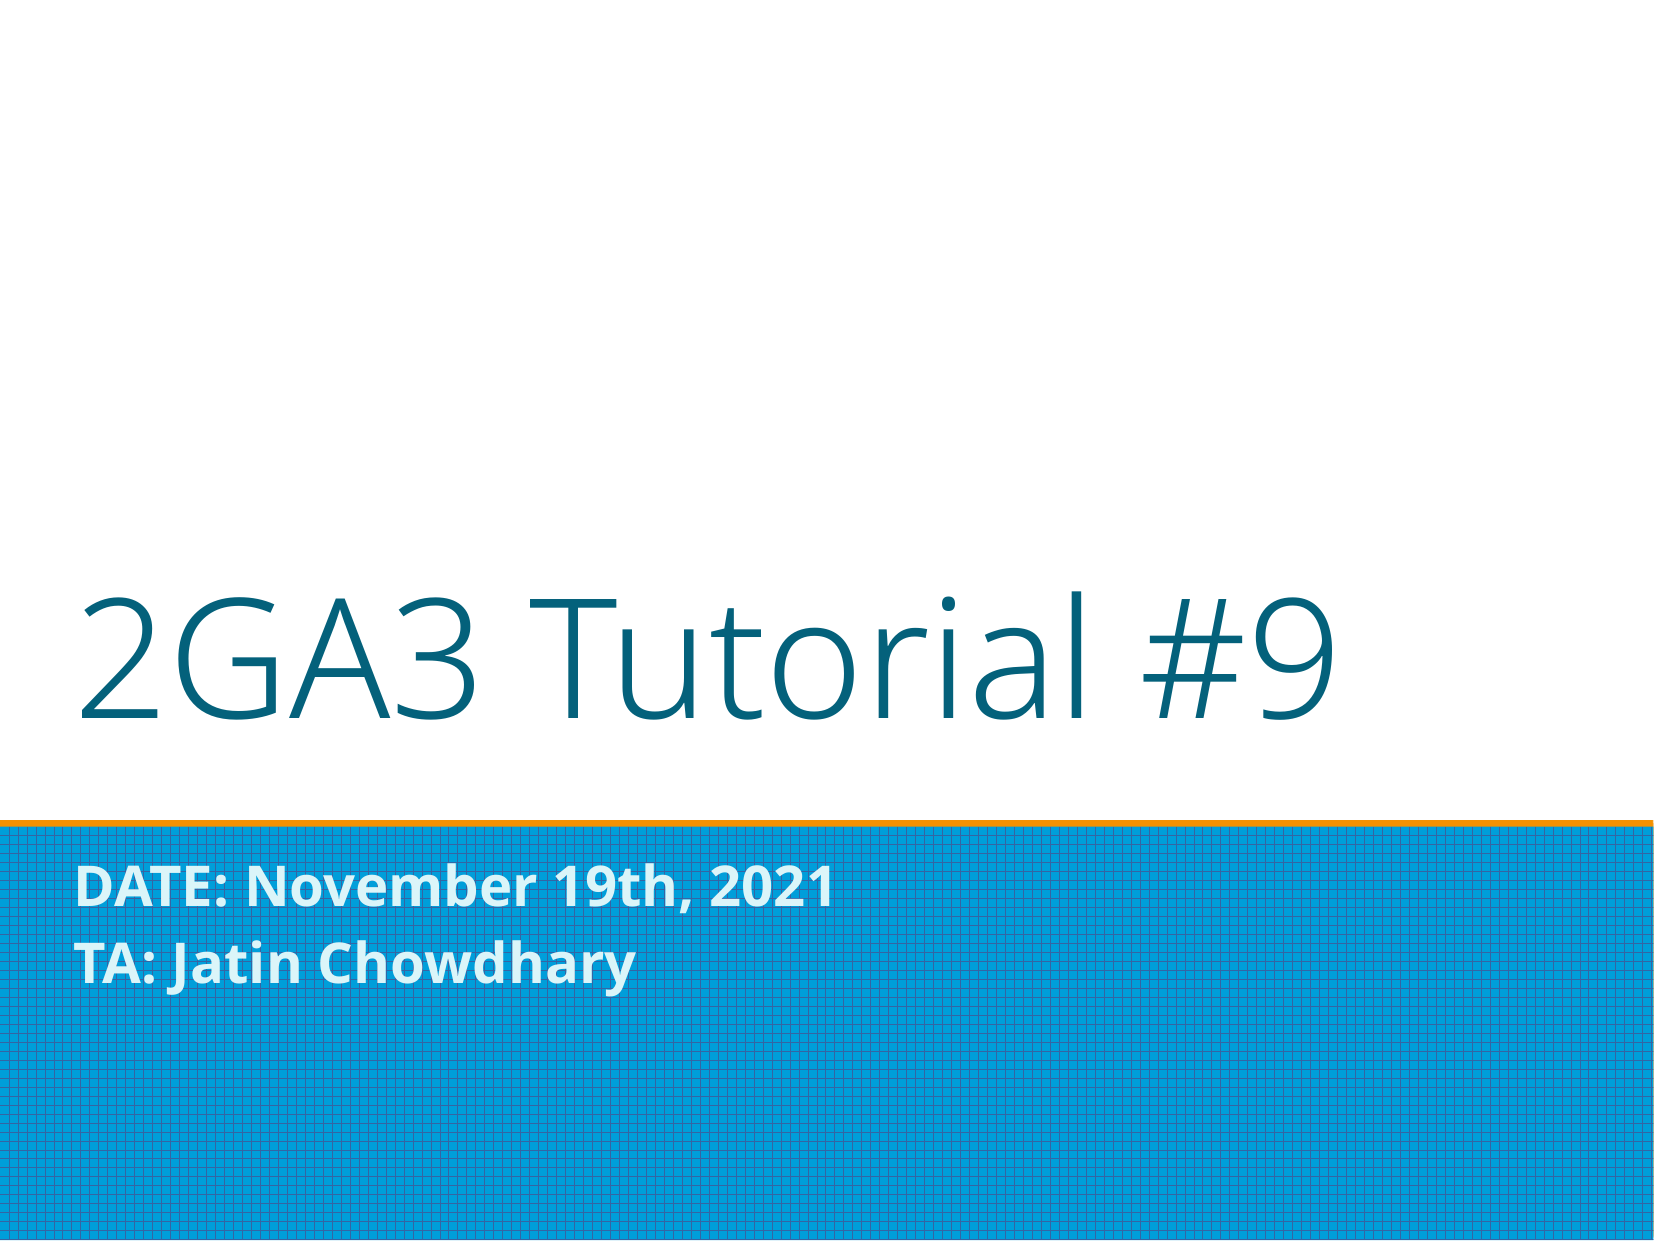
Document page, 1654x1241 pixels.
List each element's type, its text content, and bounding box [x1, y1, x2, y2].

title 2GA3 Tutorial #9 [73, 59, 1551, 768]
subtitle DATE: November 19th, 2021 TA: Jatin Chowdhary [73, 846, 1551, 1103]
